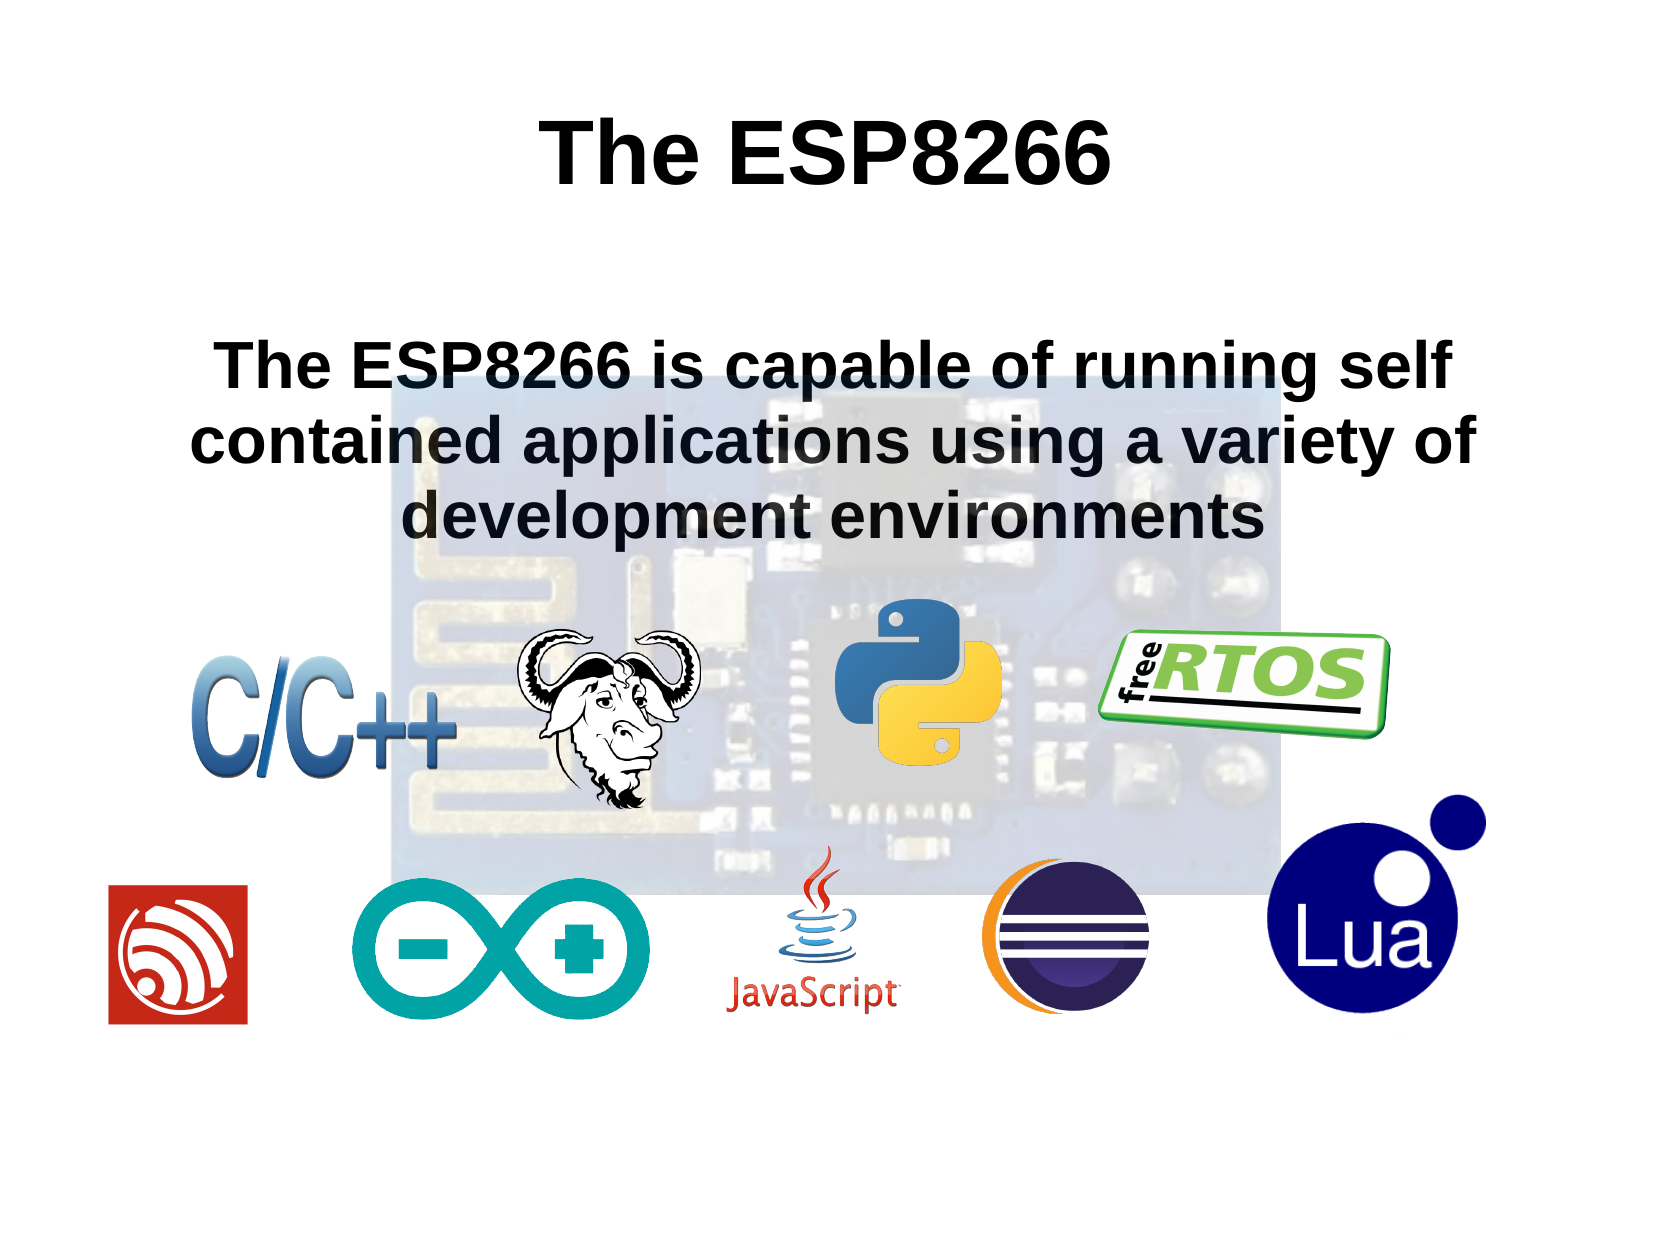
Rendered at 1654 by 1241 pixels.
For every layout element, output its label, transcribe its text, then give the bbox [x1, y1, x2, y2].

picture [187, 374, 1486, 1036]
picture [107, 884, 248, 1025]
title The ESP8266 [82, 49, 1571, 257]
subtitle The ESP8266 is capable of running self contained applications using a variety of development environments [90, 220, 1579, 661]
